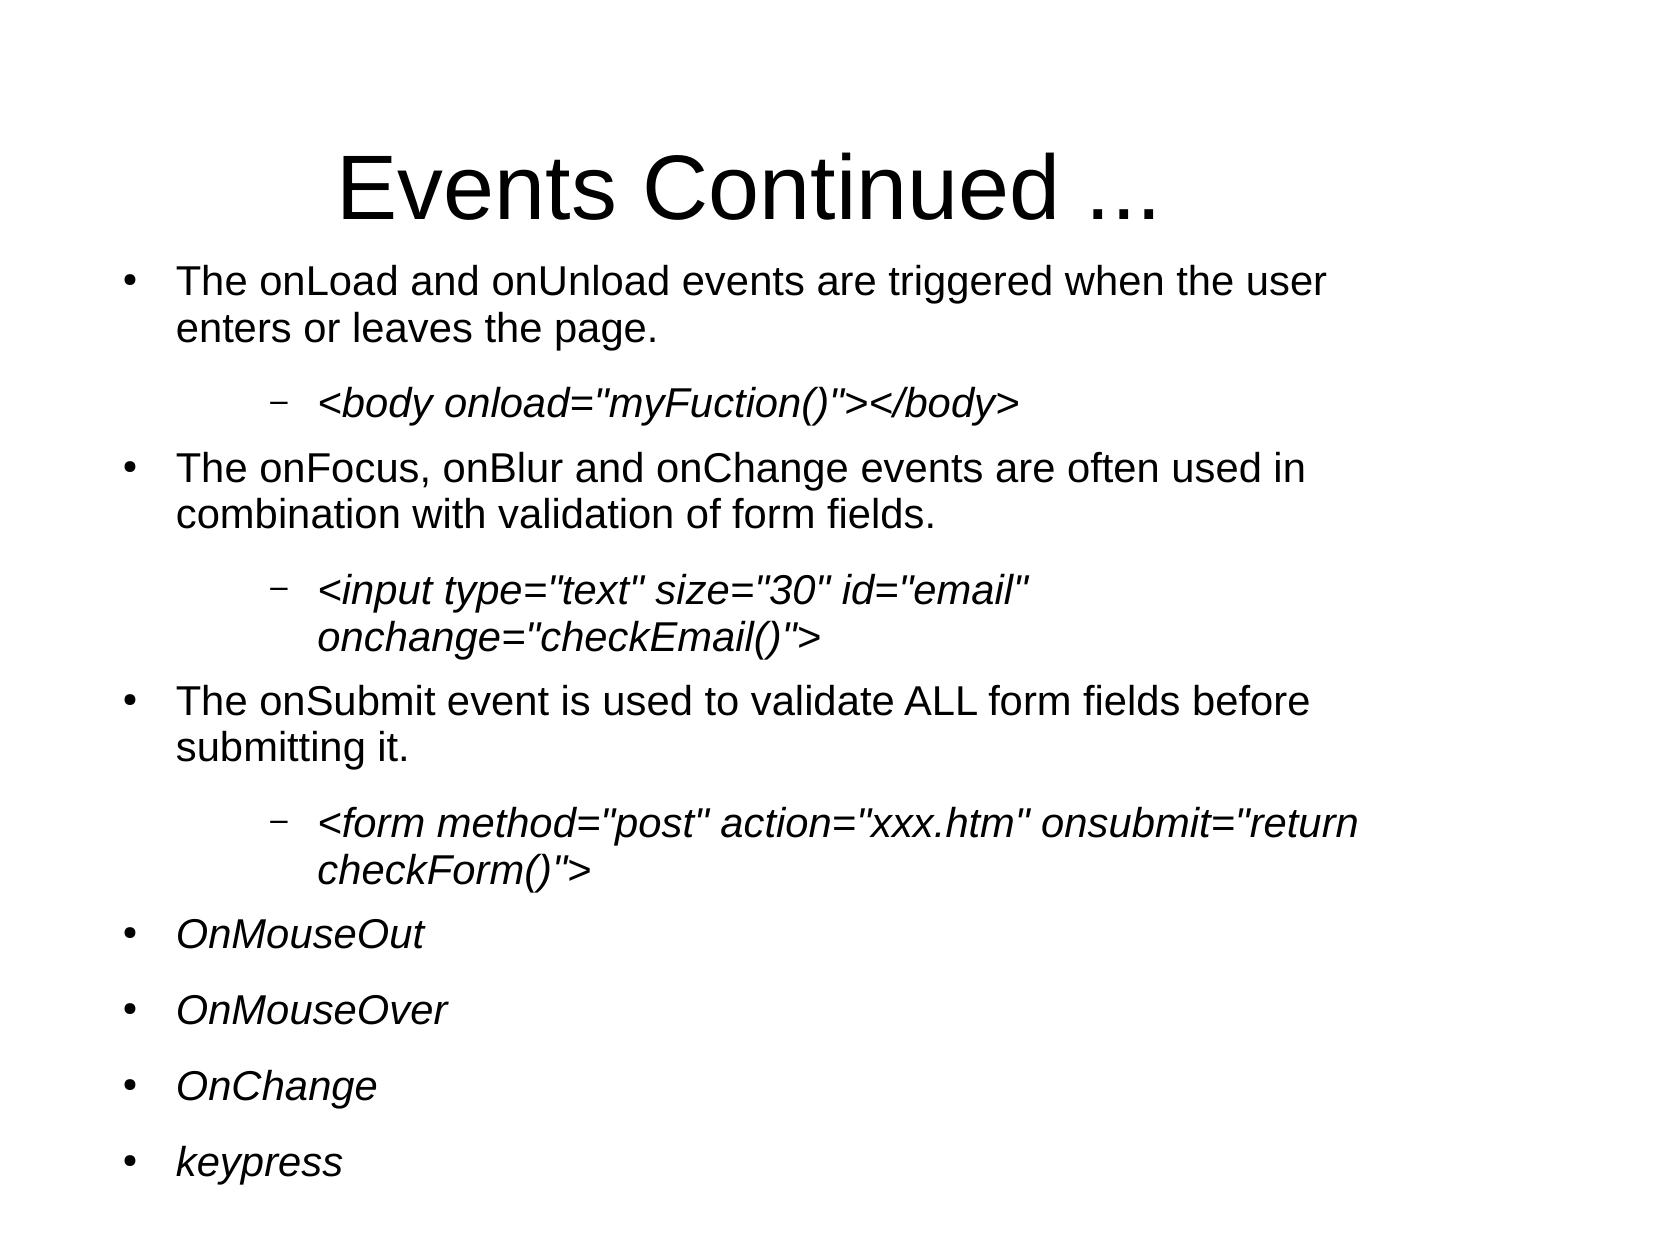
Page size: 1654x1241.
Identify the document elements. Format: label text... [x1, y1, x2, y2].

title Events Continued ... [75, 75, 1426, 301]
list The onLoad and onUnload events are triggered when the user enters or leaves the page. <body onload="myFuction()"></body> The onFocus, onBlur and onChange events are often used in combination with validation of form fields. <input type="text" size="30" id="email" onchange="checkEmail()"> The onSubmit event is used to validate ALL form fields before submitting it. <form method="post" action="xxx.htm" onsubmit="return checkForm()"> OnMouseOut OnMouseOver OnChange keypress [105, 257, 1456, 1186]
